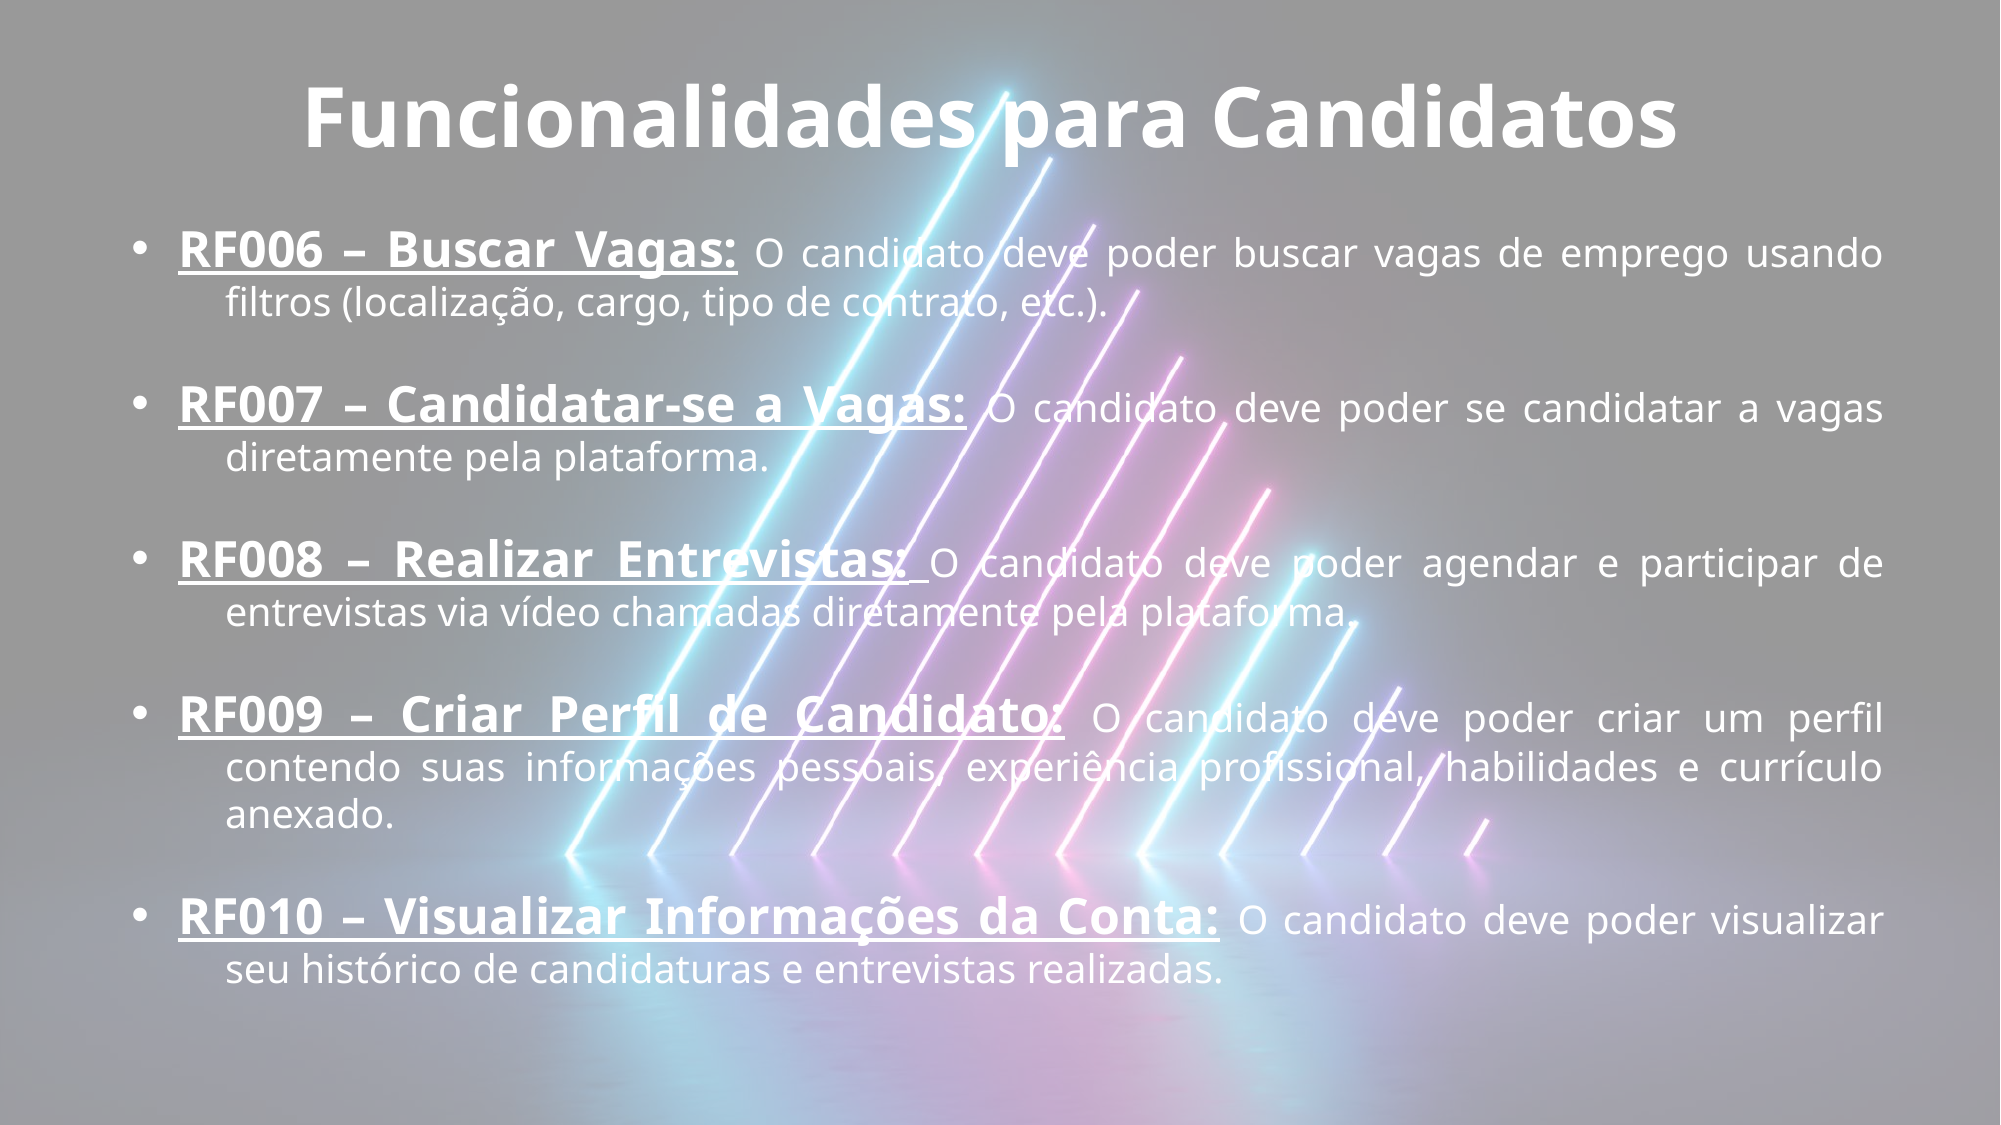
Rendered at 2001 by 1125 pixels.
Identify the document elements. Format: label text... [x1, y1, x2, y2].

title Funcionalidades para Candidatos [79, 68, 1903, 209]
picture [0, 0, 2000, 1125]
text_box RF006 – Buscar Vagas: O candidato deve poder buscar vagas de emprego usando filtros (localização, cargo, tipo de contrato, etc.). RF007 – Candidatar-se a Vagas: O candidato deve poder se candidatar a vagas diretamente pela plataforma. RF008 – Realizar Entrevistas: O candidato deve poder agendar e participar de entrevistas via vídeo chamadas diretamente pela plataforma. RF009 – Criar Perfil de Candidato: O candidato deve poder criar um perfil contendo suas informações pessoais, experiência profissional, habilidades e currículo anexado. RF010 – Visualizar Informações da Conta: O candidato deve poder visualizar seu histórico de candidaturas e entrevistas realizadas. [116, 209, 1901, 1008]
